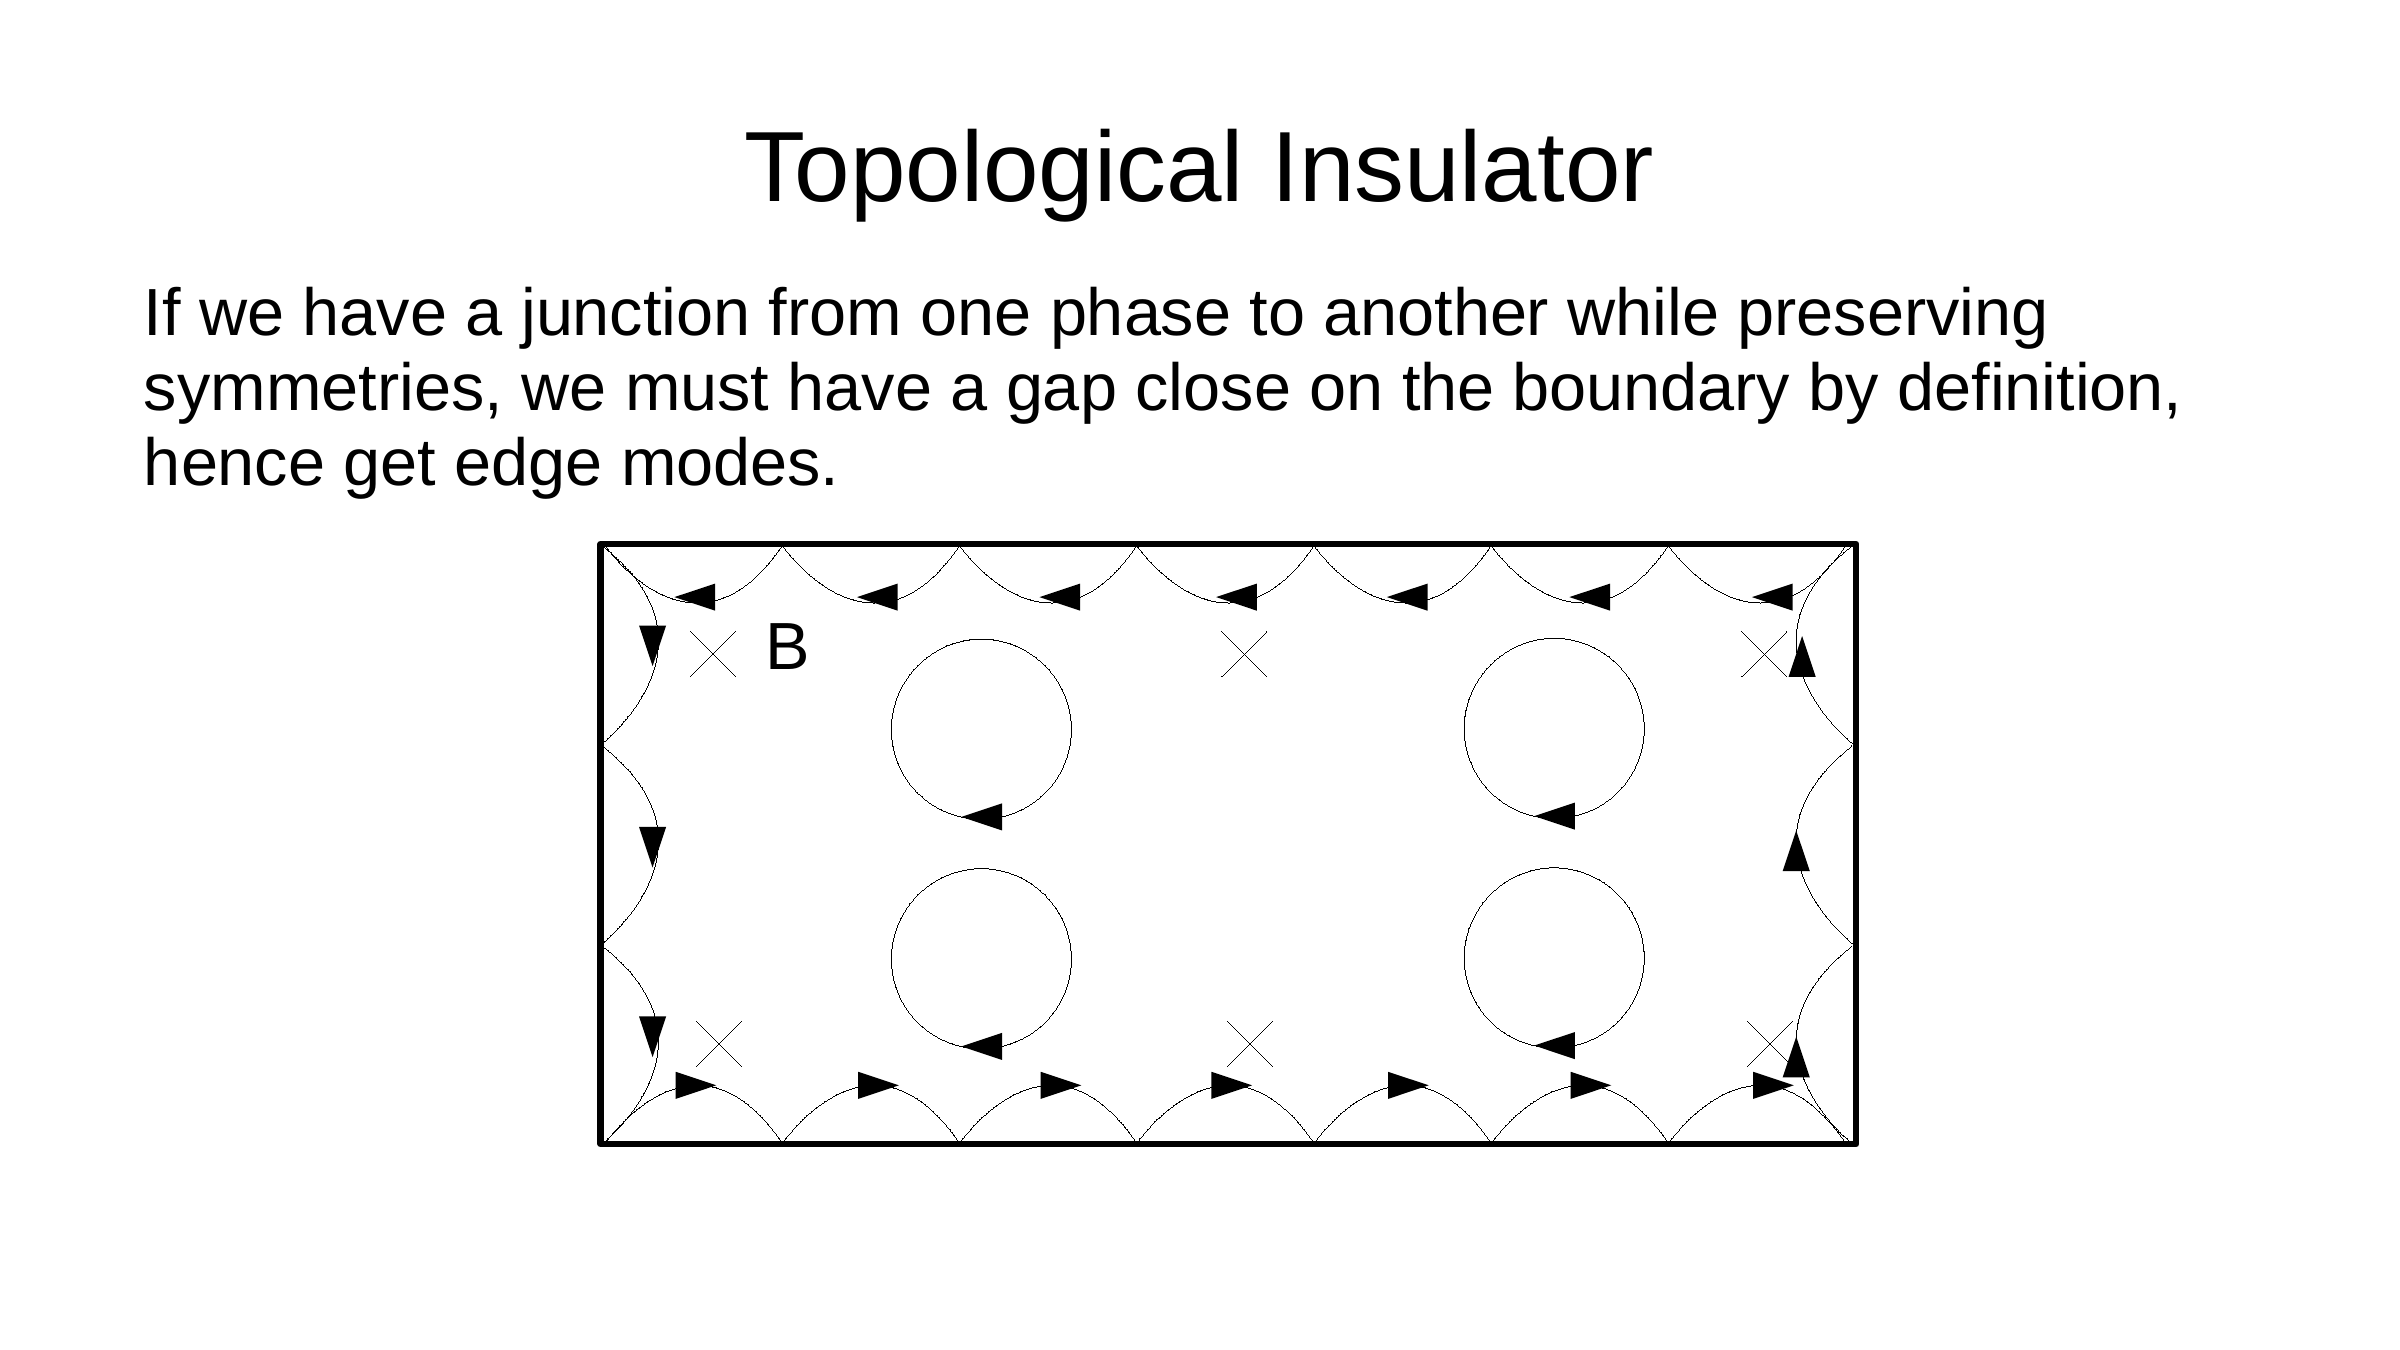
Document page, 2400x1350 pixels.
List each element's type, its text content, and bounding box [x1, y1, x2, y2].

title Topological Insulator [120, 53, 2280, 280]
text_box B [750, 601, 1021, 691]
text_box [600, 544, 1857, 1145]
text_box If we have a junction from one phase to another while preserving symmetries, we must have a gap close on the boundary by definition, hence get edge modes. [129, 267, 2308, 1255]
